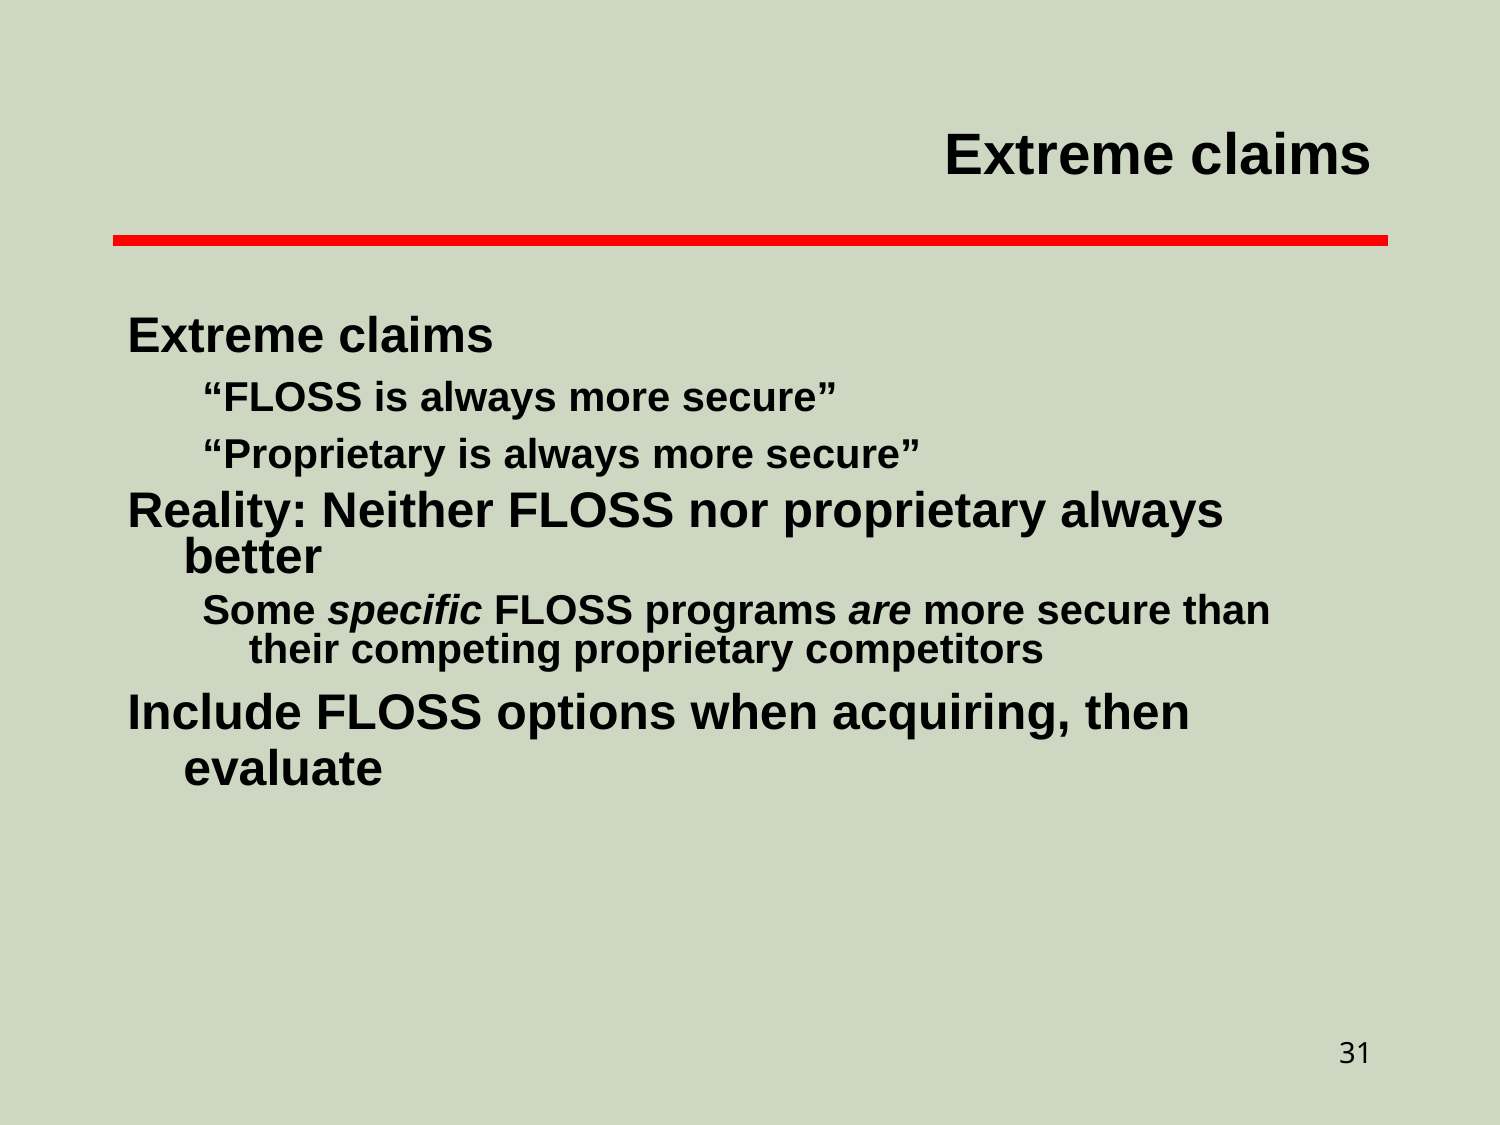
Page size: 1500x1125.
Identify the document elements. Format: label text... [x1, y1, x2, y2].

list Extreme claims “FLOSS is always more secure” “Proprietary is always more secure” Reality: Neither FLOSS nor proprietary always better Some specific FLOSS programs are more secure than their competing proprietary competitors Include FLOSS options when acquiring, then evaluate [112, 299, 1388, 906]
title Extreme claims [337, 85, 1388, 224]
